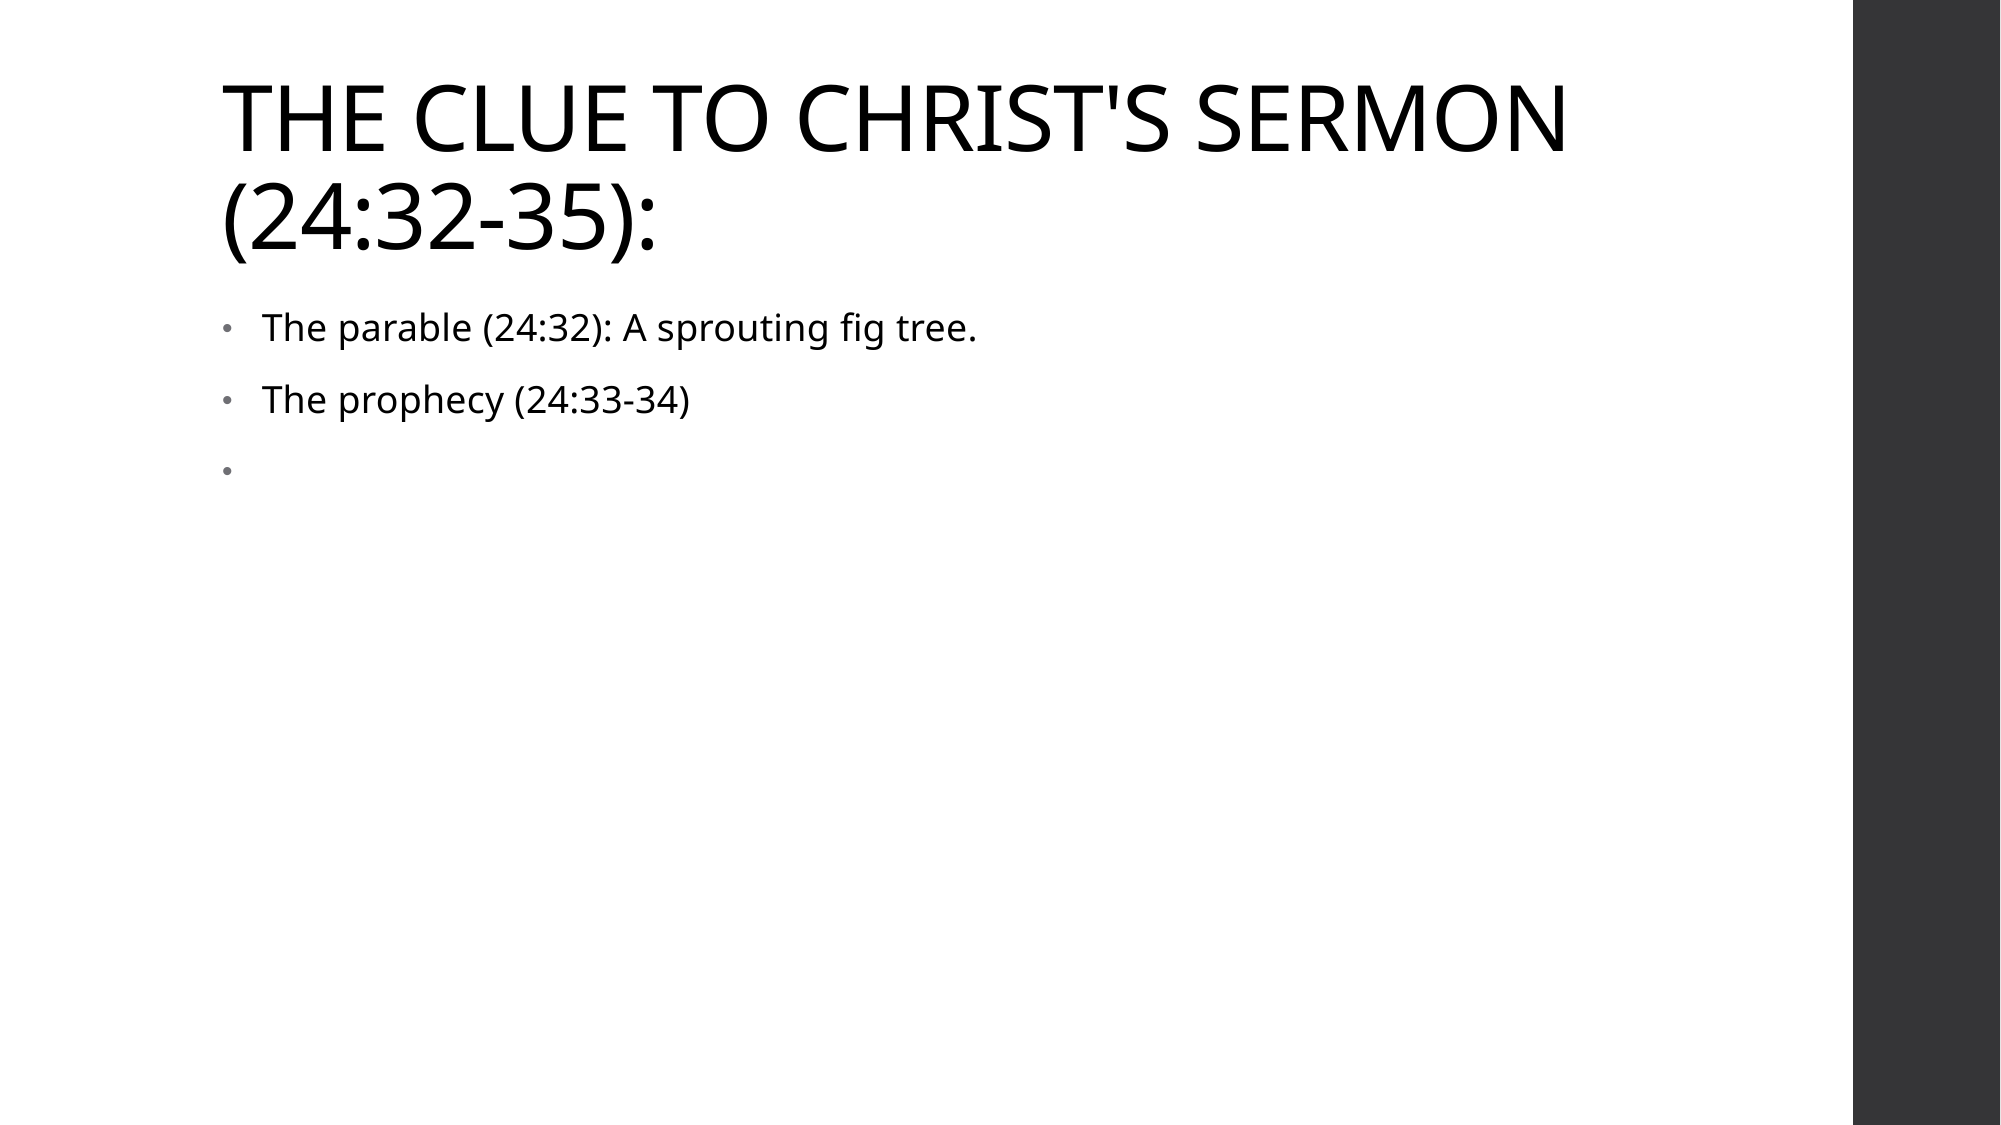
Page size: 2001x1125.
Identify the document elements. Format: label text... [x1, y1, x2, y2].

list The parable (24:32): A sprouting fig tree. The prophecy (24:33-34) [206, 299, 1617, 1014]
title THE CLUE TO CHRIST'S SERMON (24:32-35): [206, 60, 1797, 278]
